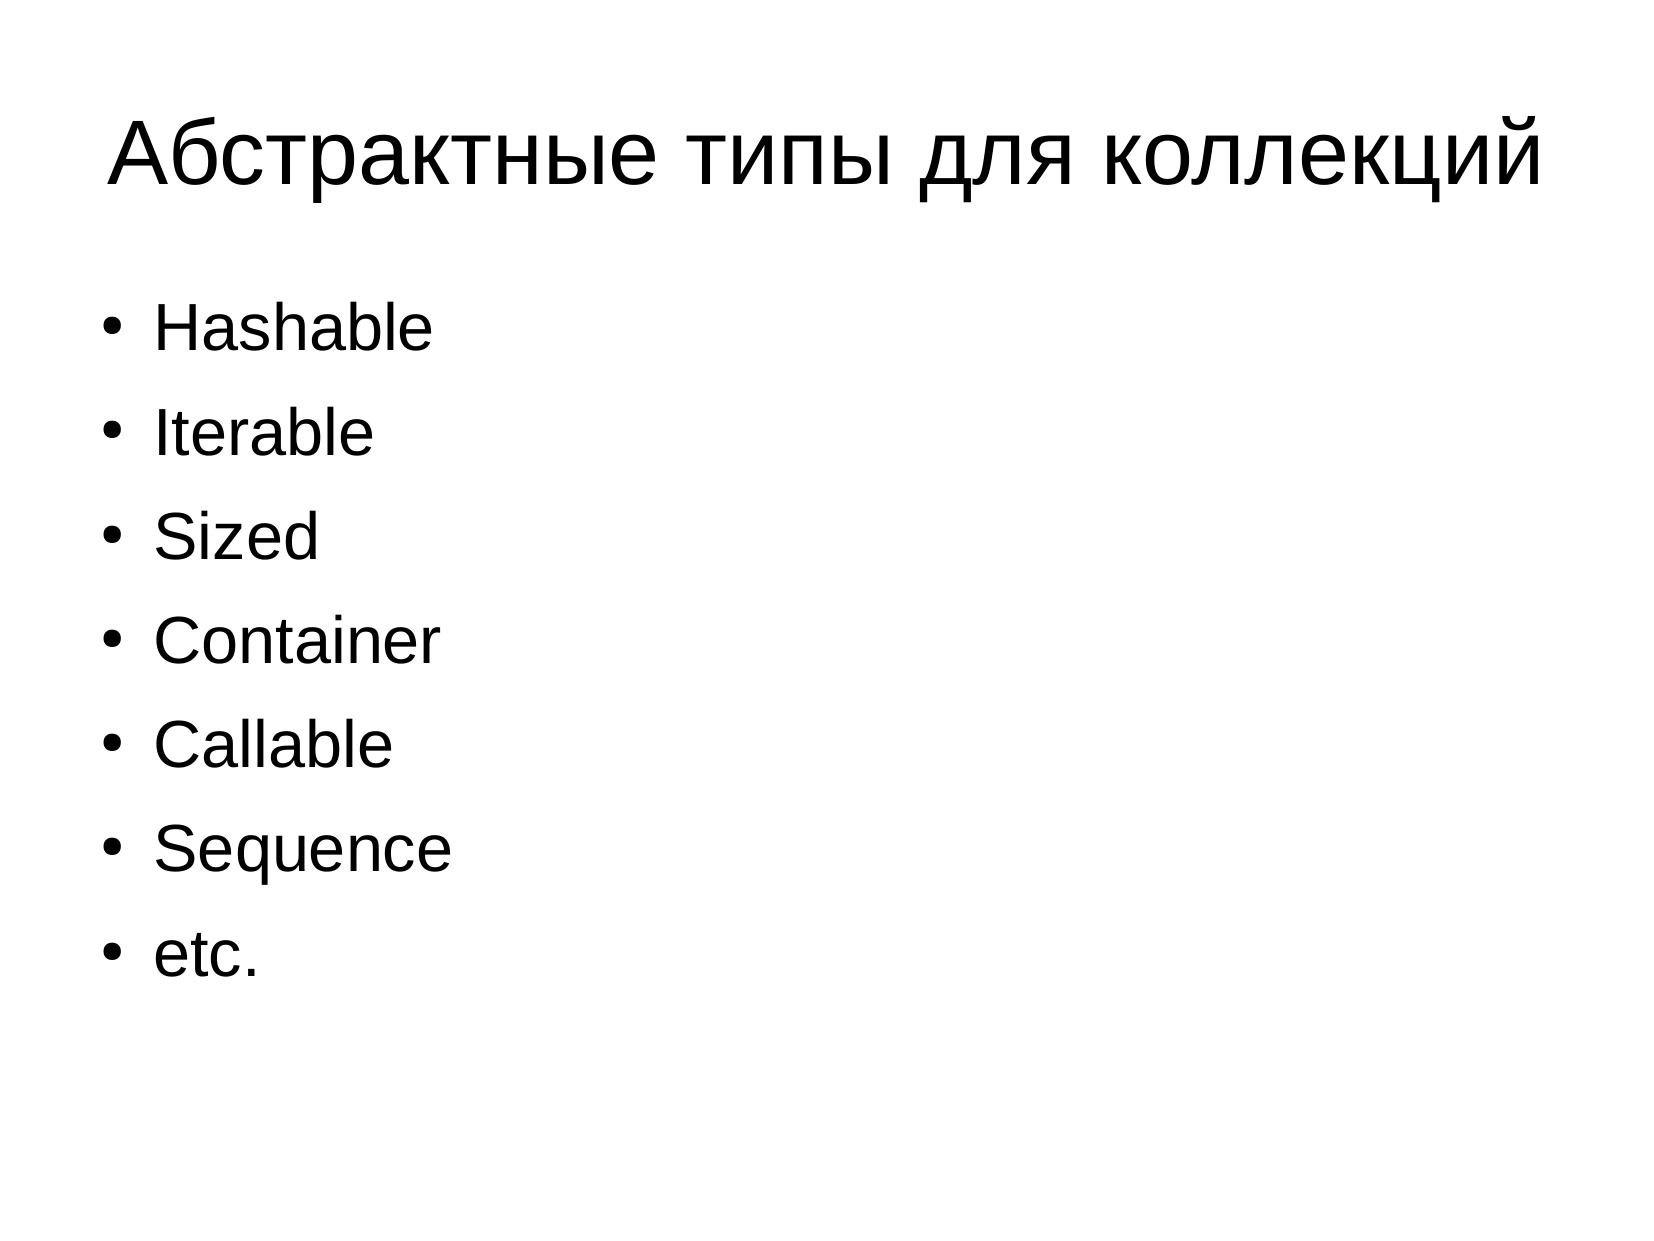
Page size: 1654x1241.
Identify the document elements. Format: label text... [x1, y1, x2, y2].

list Hashable Iterable Sized Container Callable Sequence etc. [82, 290, 1571, 1109]
title Абстрактные типы для коллекций [82, 49, 1571, 257]
